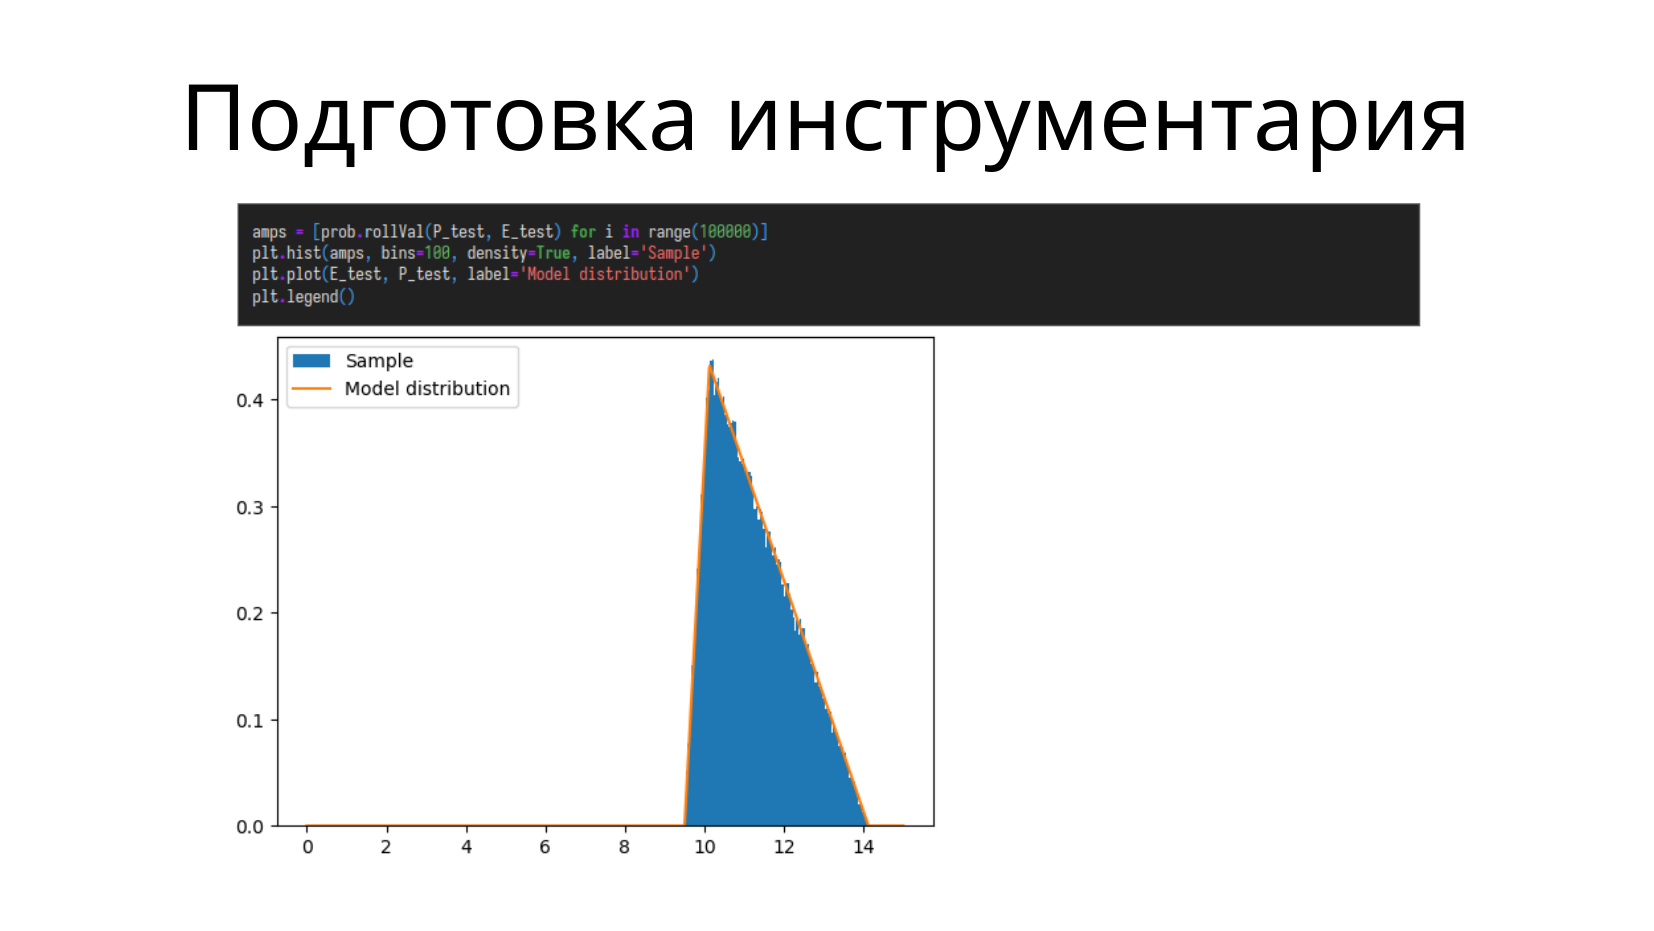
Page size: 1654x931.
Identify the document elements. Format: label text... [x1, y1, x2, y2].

picture [231, 198, 1423, 864]
title Подготовка инструментария [82, 37, 1571, 193]
